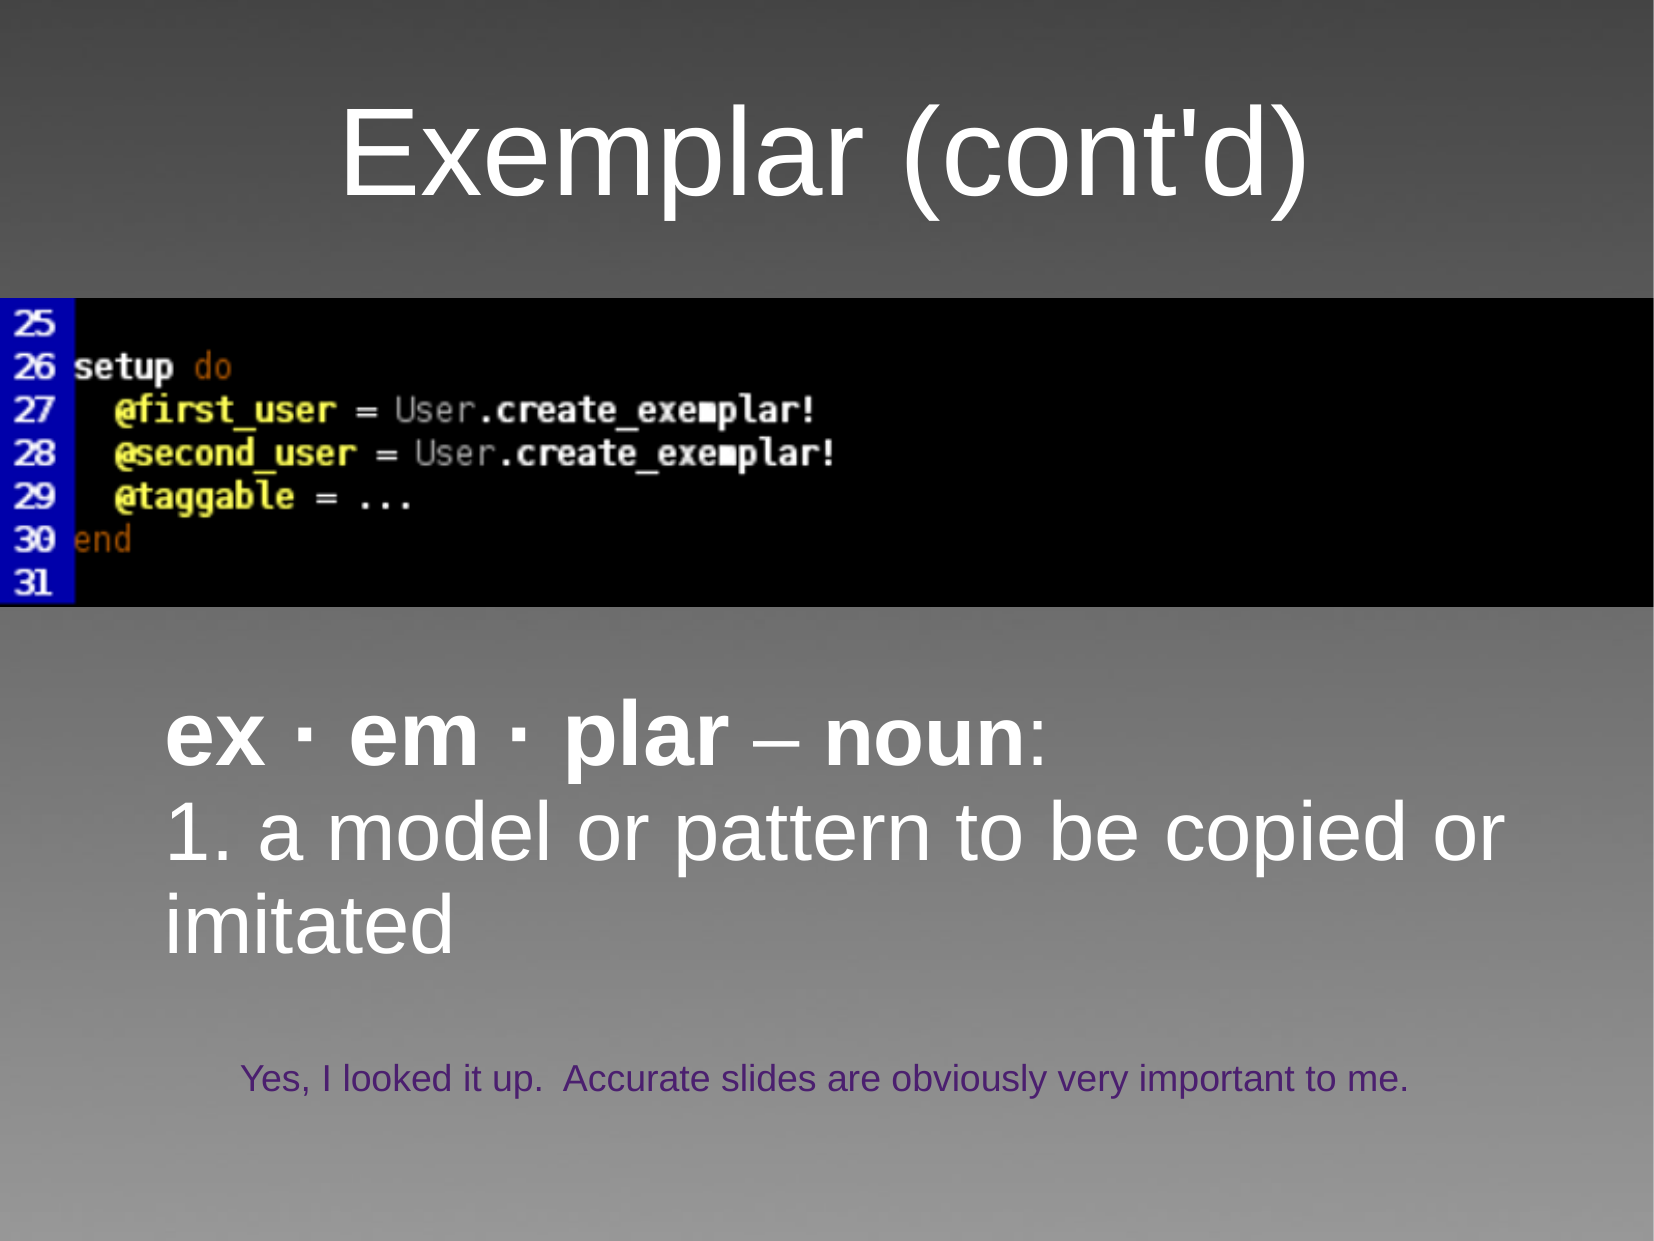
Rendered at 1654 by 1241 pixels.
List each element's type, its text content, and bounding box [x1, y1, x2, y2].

text_box Yes, I looked it up. Accurate slides are obviously very important to me. [150, 1050, 1501, 1107]
picture [0, 0, 1654, 1241]
text_box ex · em · plar – noun: 1. a model or pattern to be copied or imitated [150, 675, 1538, 979]
text_box Exemplar (cont'd) [150, 75, 1501, 230]
